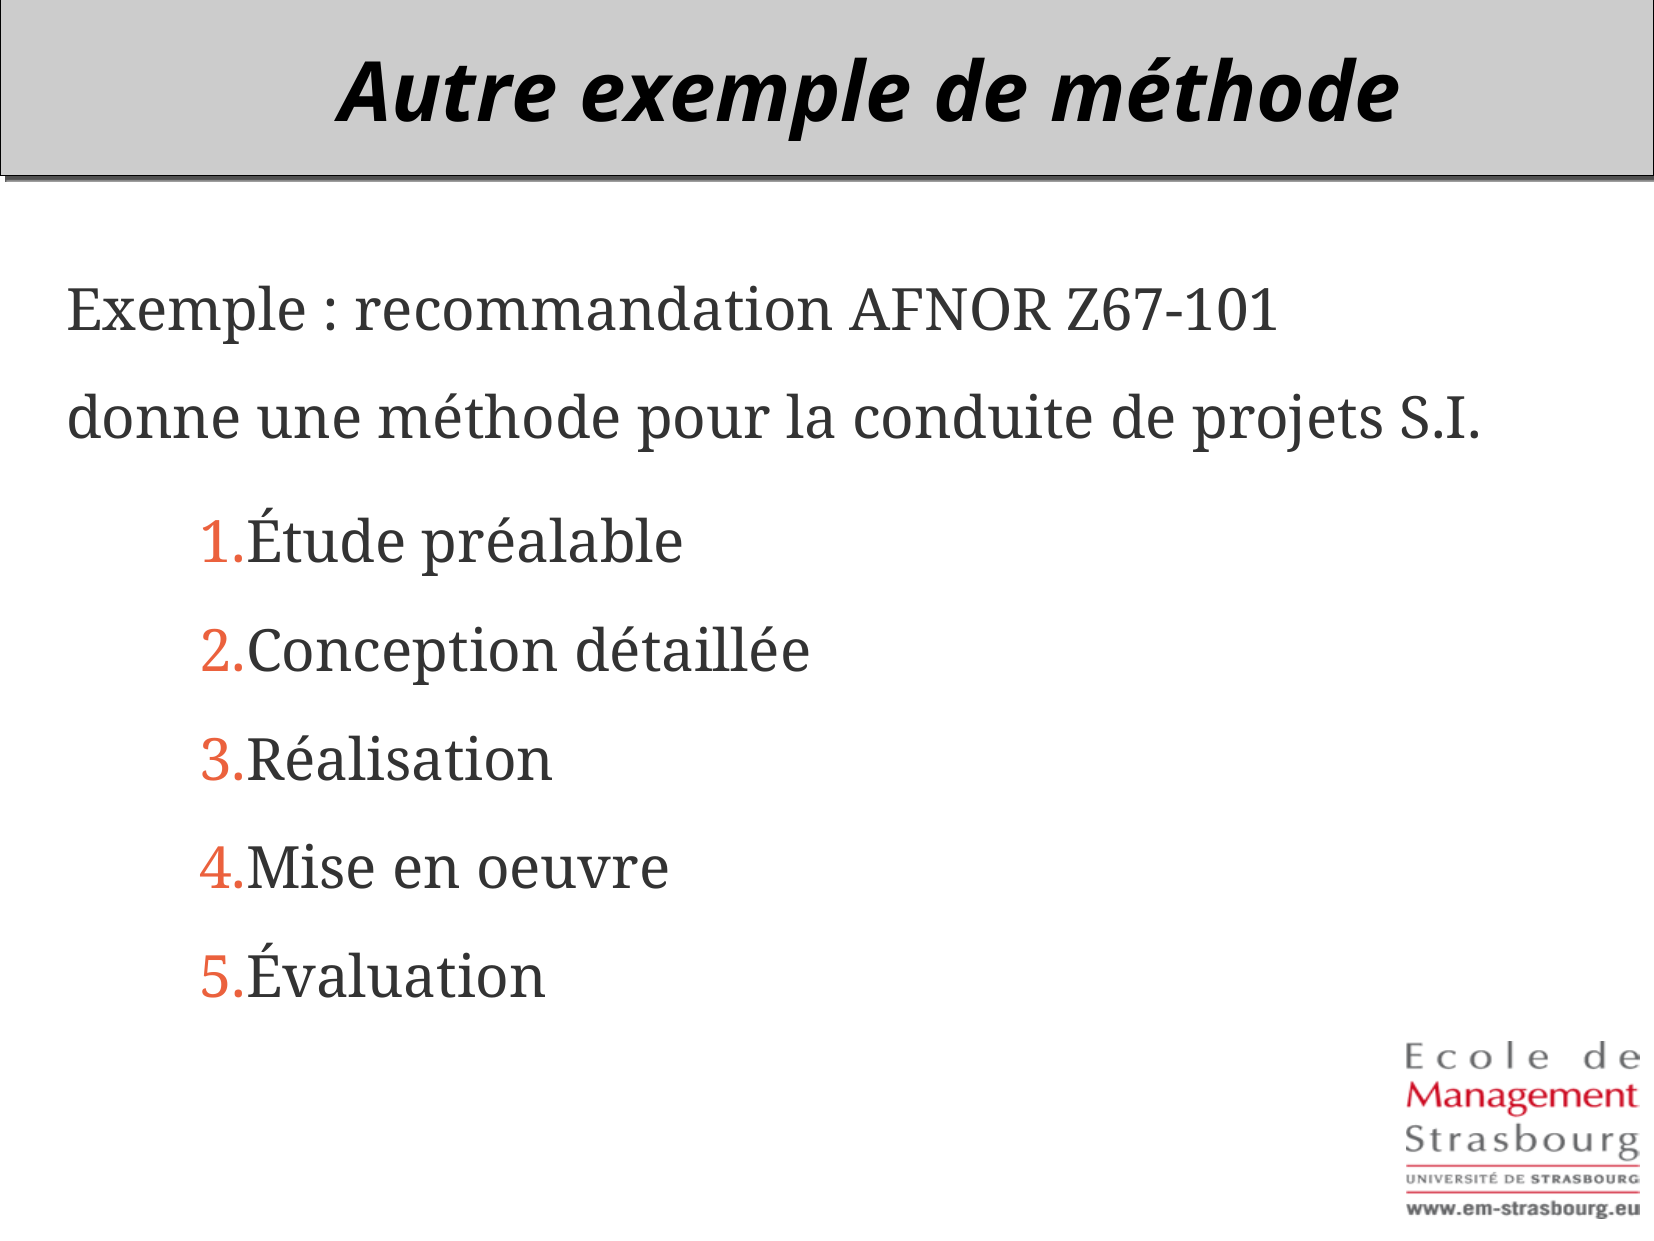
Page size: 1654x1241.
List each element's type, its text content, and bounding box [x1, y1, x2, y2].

list Étude préalable Conception détaillée Réalisation Mise en oeuvre Évaluation [163, 500, 1567, 969]
title Autre exemple de méthode [164, 0, 1577, 178]
list Exemple : recommandation AFNOR Z67-101 donne une méthode pour la conduite de projets S.I. [54, 267, 1574, 537]
picture [1406, 1041, 1640, 1219]
